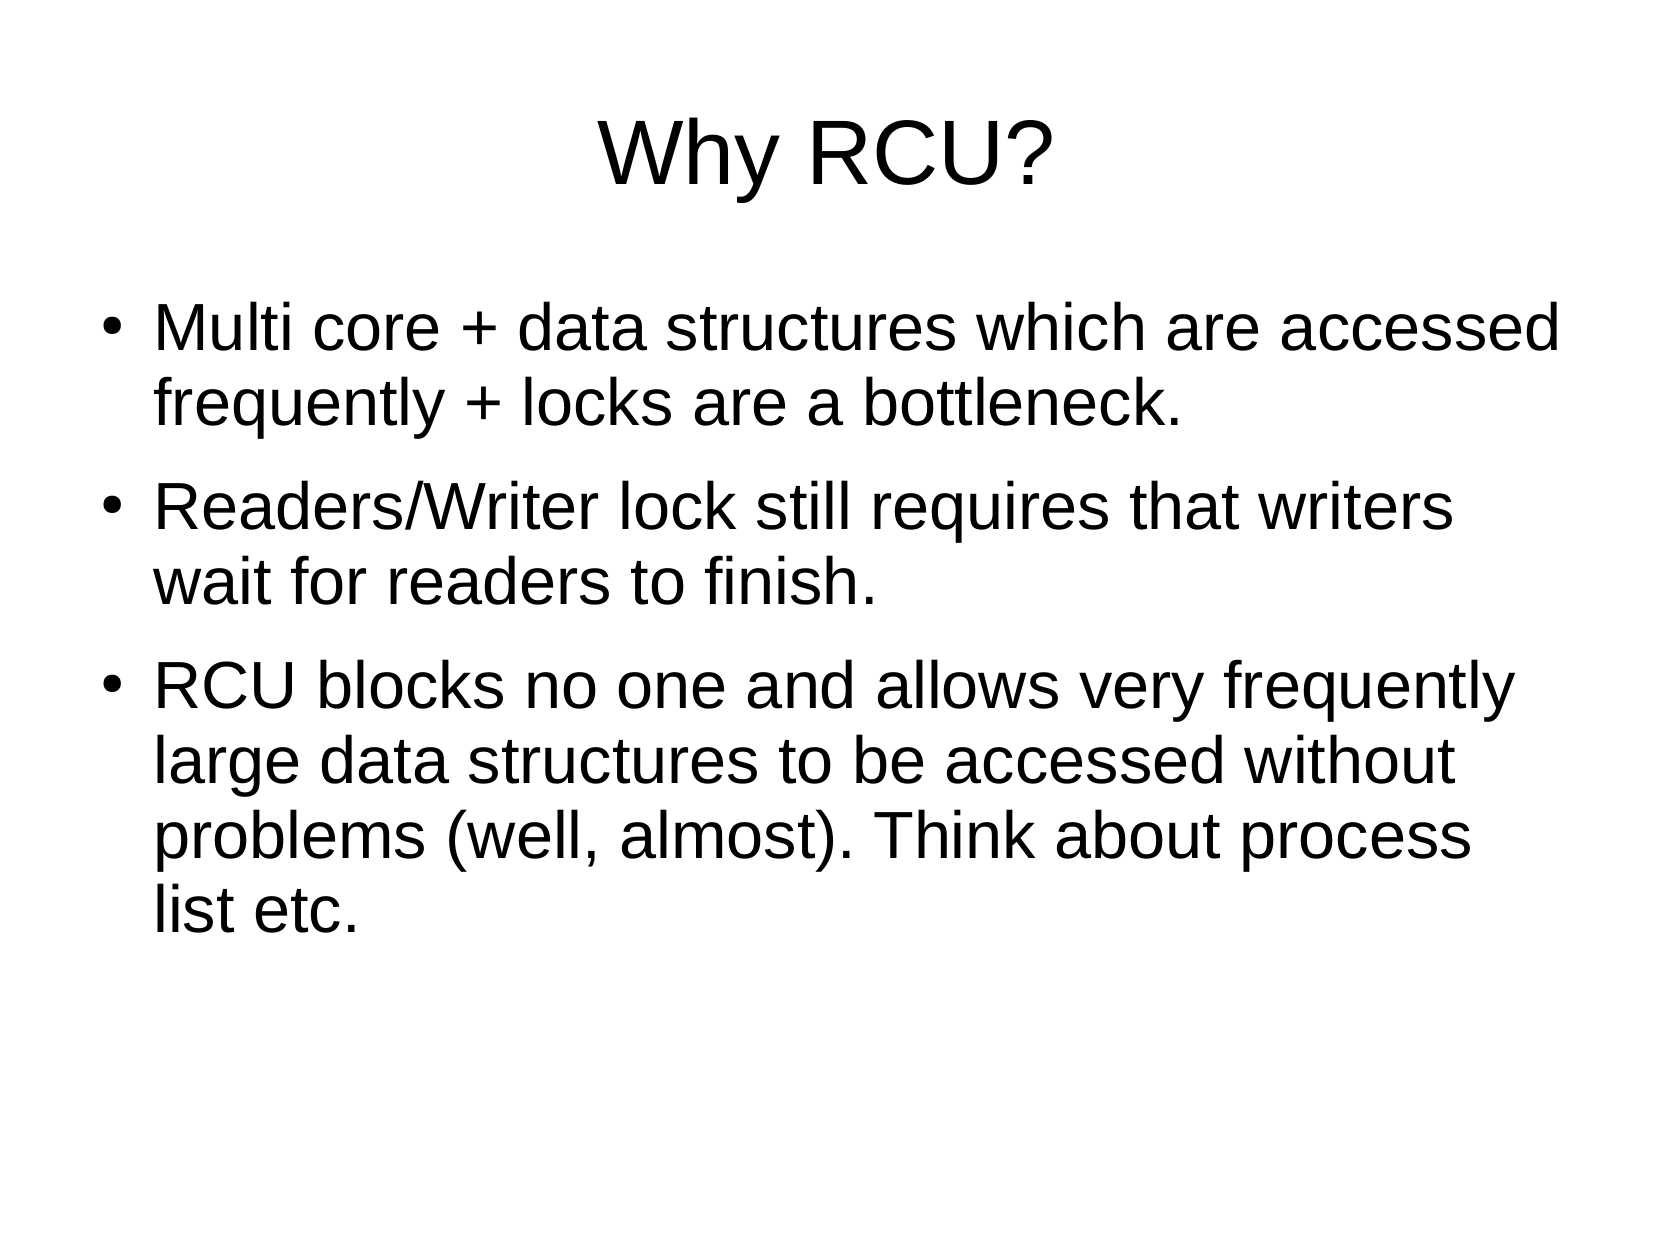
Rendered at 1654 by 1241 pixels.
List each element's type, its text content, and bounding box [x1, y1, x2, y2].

list Multi core + data structures which are accessed frequently + locks are a bottleneck. Readers/Writer lock still requires that writers wait for readers to finish. RCU blocks no one and allows very frequently large data structures to be accessed without problems (well, almost). Think about process list etc. [82, 290, 1571, 1010]
title Why RCU? [82, 49, 1571, 257]
